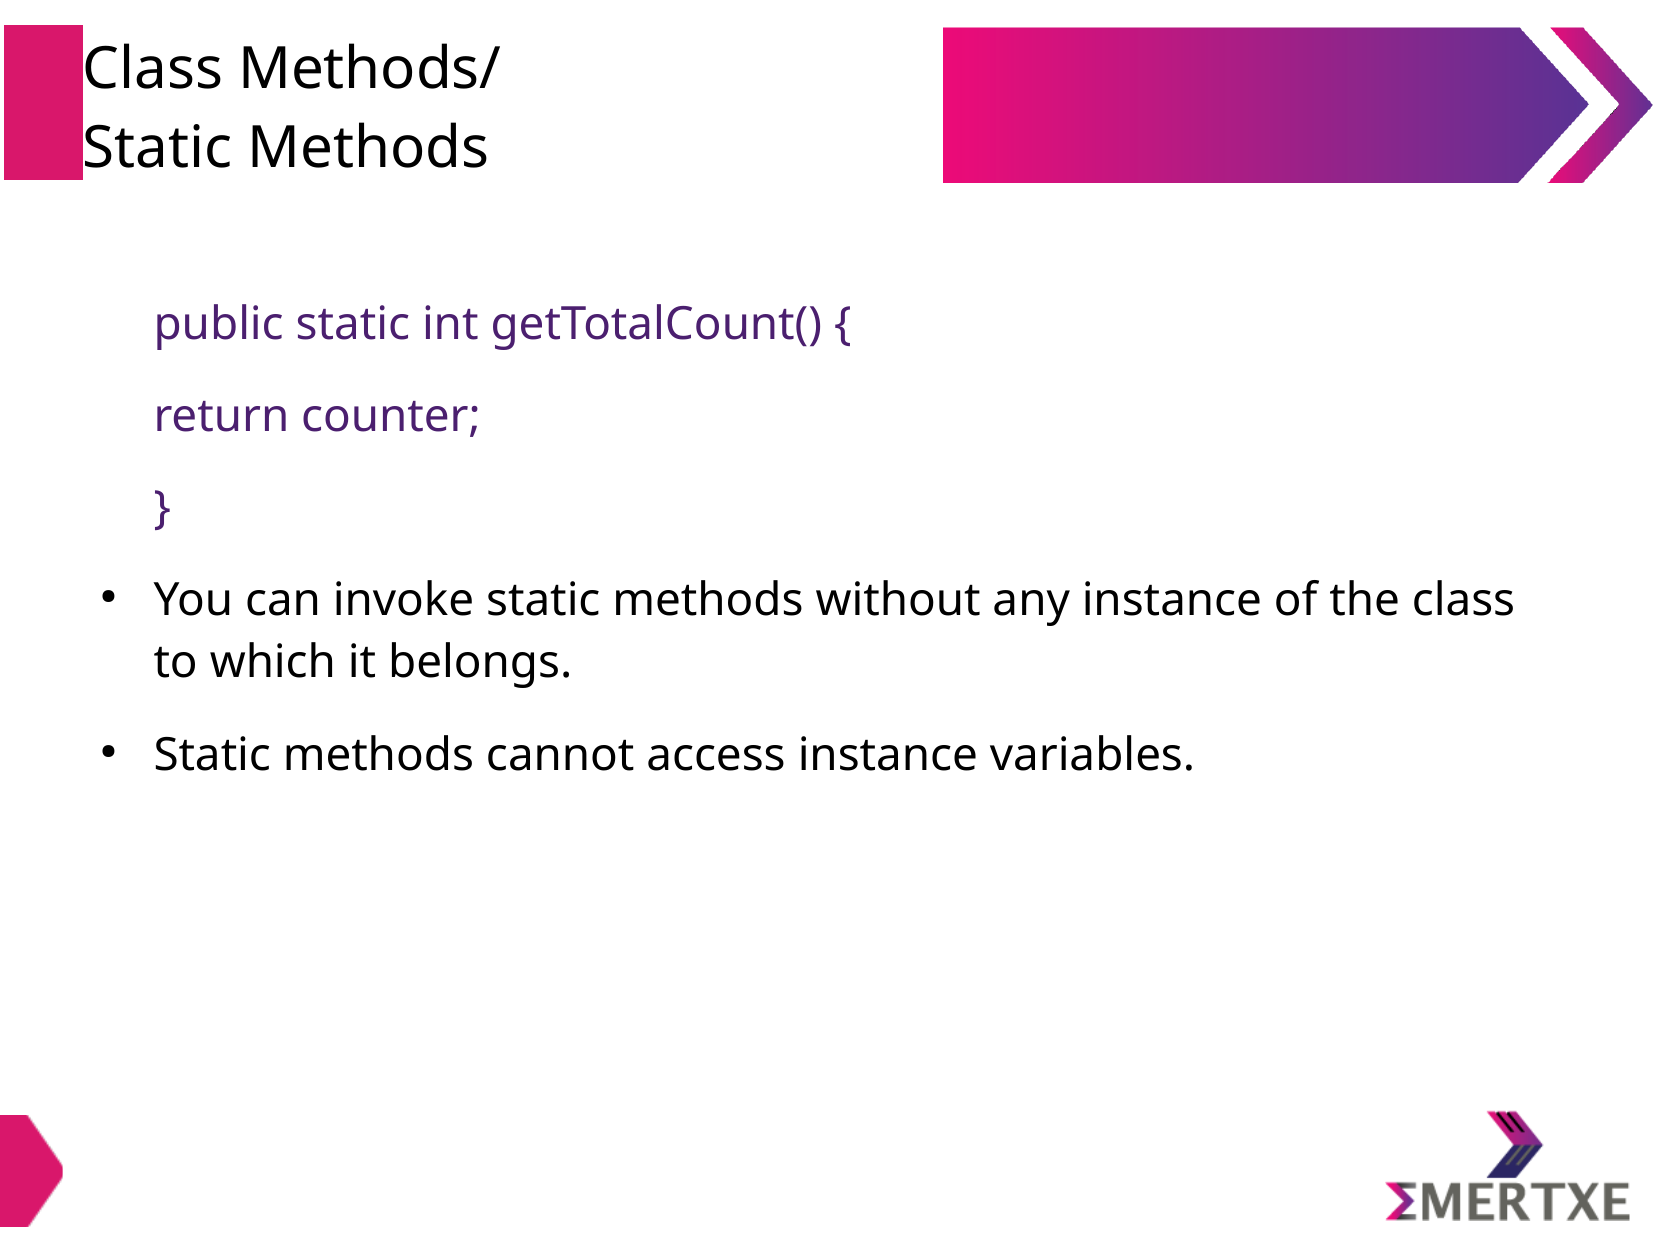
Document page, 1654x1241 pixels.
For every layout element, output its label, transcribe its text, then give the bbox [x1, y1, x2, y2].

picture [1571, 27, 1653, 183]
picture [1385, 1107, 1631, 1221]
list public static int getTotalCount() { return counter; } You can invoke static methods without any instance of the class to which it belongs. Static methods cannot access instance variables. [82, 290, 1571, 1010]
title Class Methods/ Static Methods [82, 2, 1571, 210]
